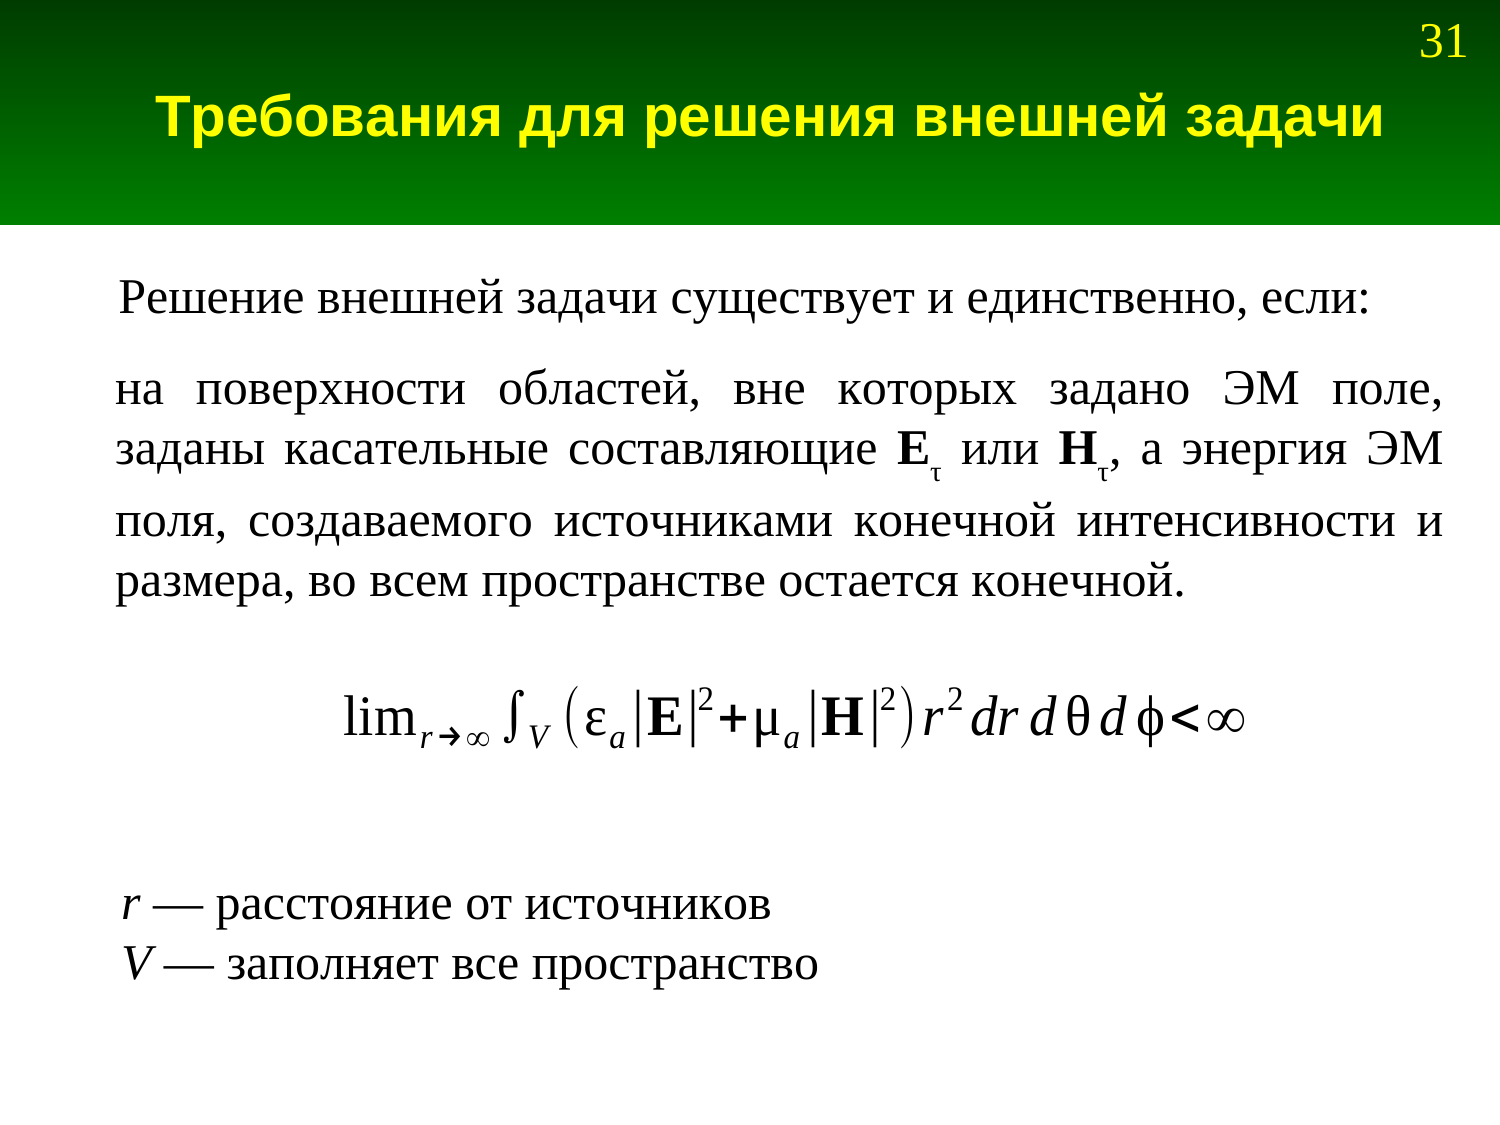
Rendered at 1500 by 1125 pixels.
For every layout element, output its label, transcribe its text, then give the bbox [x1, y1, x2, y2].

chart [318, 680, 1271, 756]
text_box на поверхности областей, вне которых задано ЭМ поле, заданы касательные составляющие Eτ или Hτ, а энергия ЭМ поля, создаваемого источниками конечной интенсивности и размера, во всем пространстве остается конечной. [100, 347, 1459, 615]
text_box r — расстояние от источников V — заполняет все пространство [106, 862, 838, 998]
text_box Решение внешней задачи существует и единственно, если: [103, 255, 1387, 331]
title Требования для решения внешней задачи [88, 18, 1453, 207]
